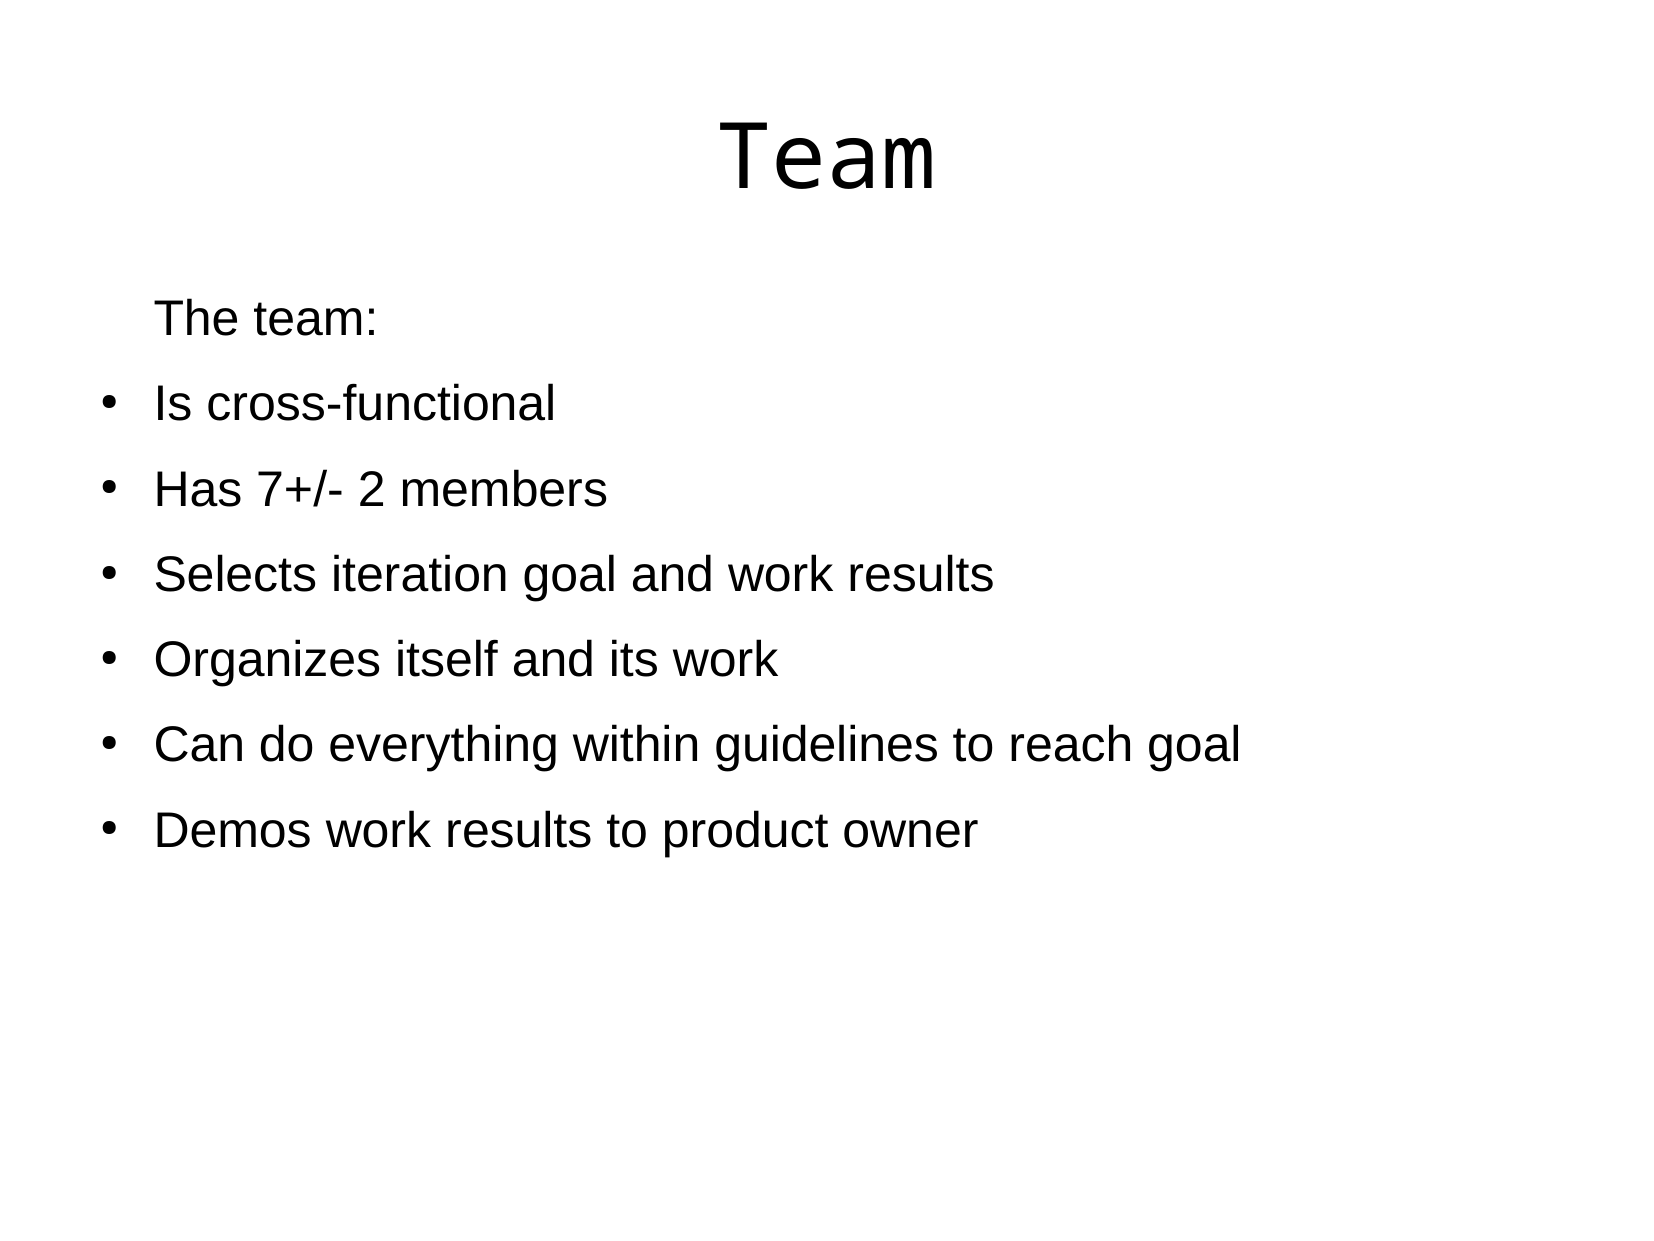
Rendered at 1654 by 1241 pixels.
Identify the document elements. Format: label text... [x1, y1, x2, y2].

list The team: Is cross-functional Has 7+/- 2 members Selects iteration goal and work results Organizes itself and its work Can do everything within guidelines to reach goal Demos work results to product owner [82, 290, 1571, 1010]
title Team [82, 49, 1571, 257]
